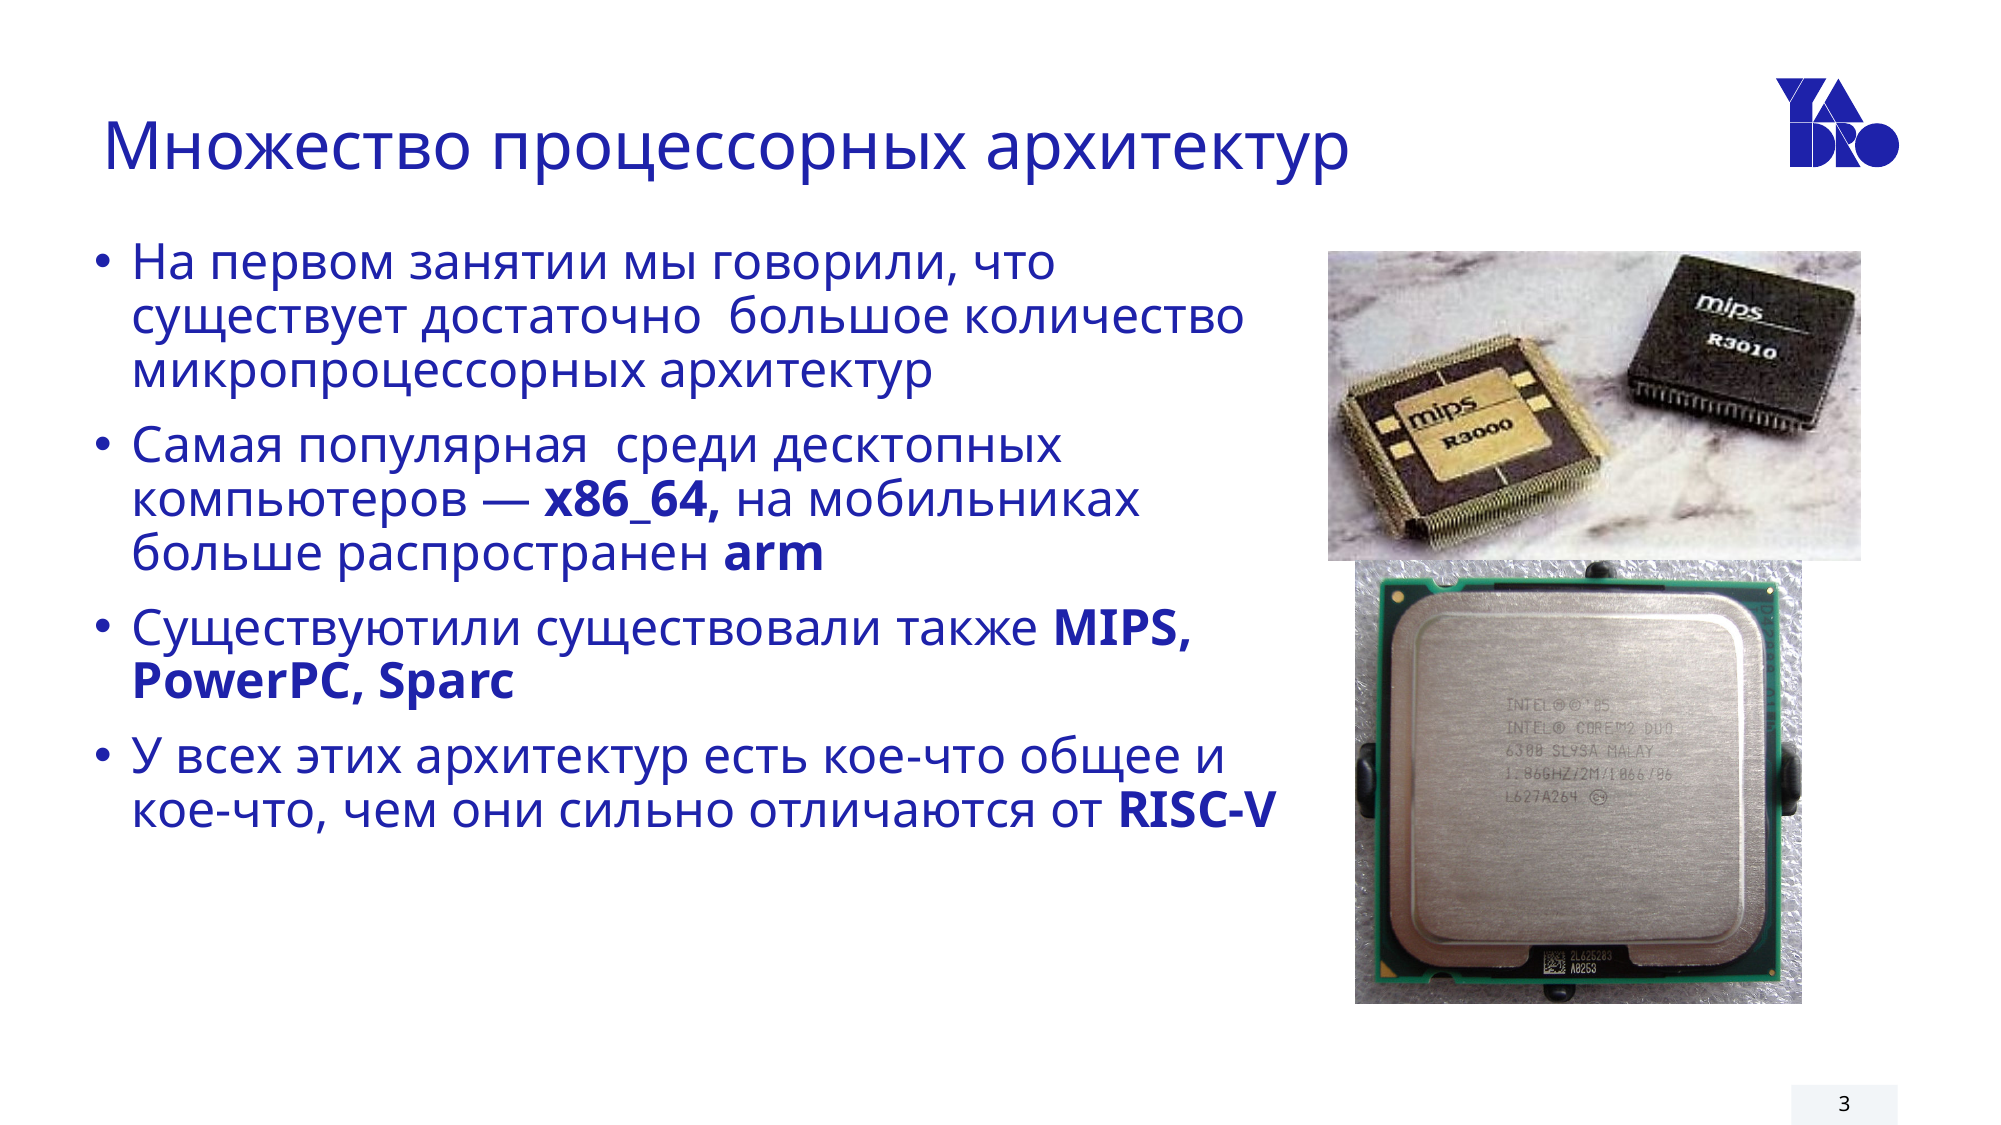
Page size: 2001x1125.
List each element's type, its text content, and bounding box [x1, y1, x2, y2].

picture [1328, 251, 1861, 1004]
title Множество процессорных архитектур [102, 109, 1646, 205]
list На первом занятии мы говорили, что существует достаточно большое количество микропроцессорных архитектур Самая популярная среди десктопных компьютеров — x86_64, на мобильниках больше распространен arm Существуютили существовали также MIPS, PowerPC, Sparc У всех этих архитектур есть кое-что общее и кое-что, чем они сильно отличаются от RISC-V [94, 236, 1300, 1029]
